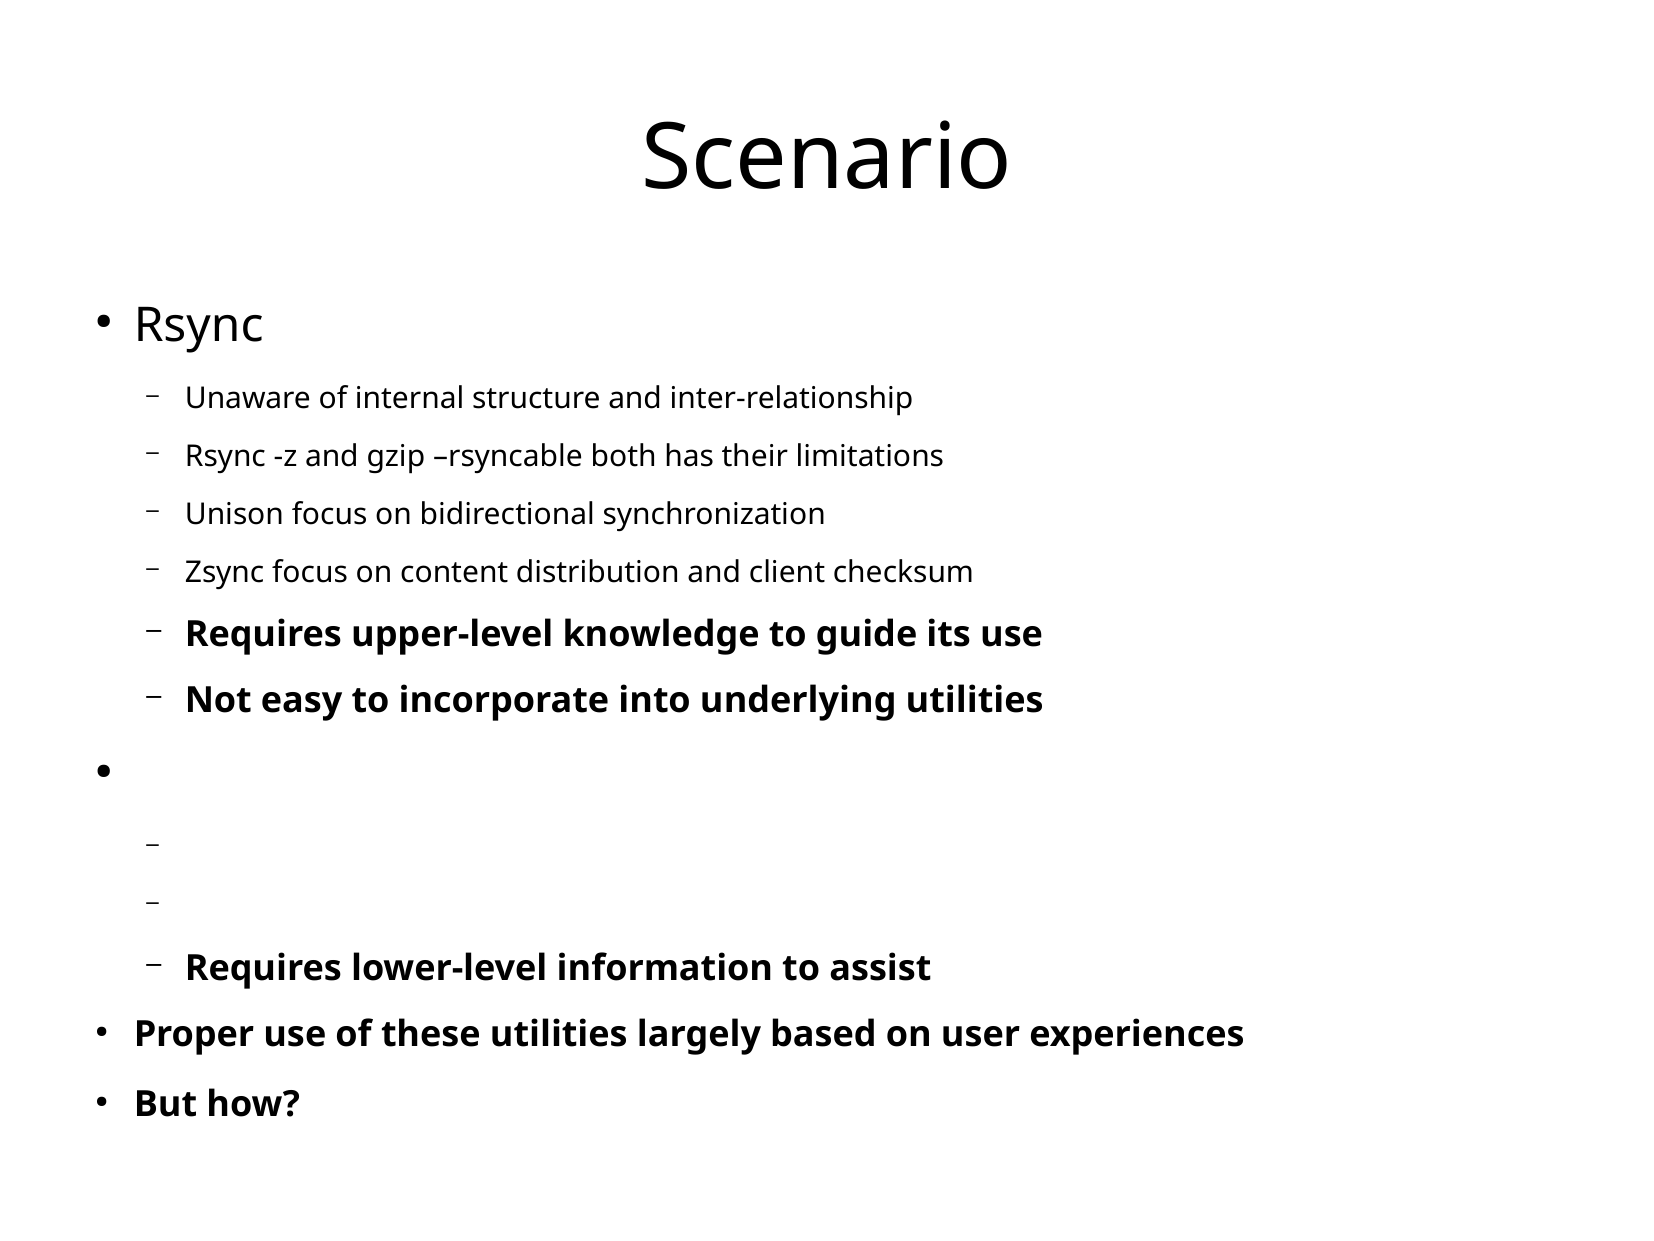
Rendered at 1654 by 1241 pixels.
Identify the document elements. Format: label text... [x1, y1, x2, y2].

title Scenario [82, 49, 1571, 257]
list Rsync Unaware of internal structure and inter-relationship Rsync -z and gzip –rsyncable both has their limitations Unison focus on bidirectional synchronization Zsync focus on content distribution and client checksum Requires upper-level knowledge to guide its use Not easy to incorporate into underlying utilities Requires lower-level information to assist Proper use of these utilities largely based on user experiences But how? [82, 290, 1571, 1134]
